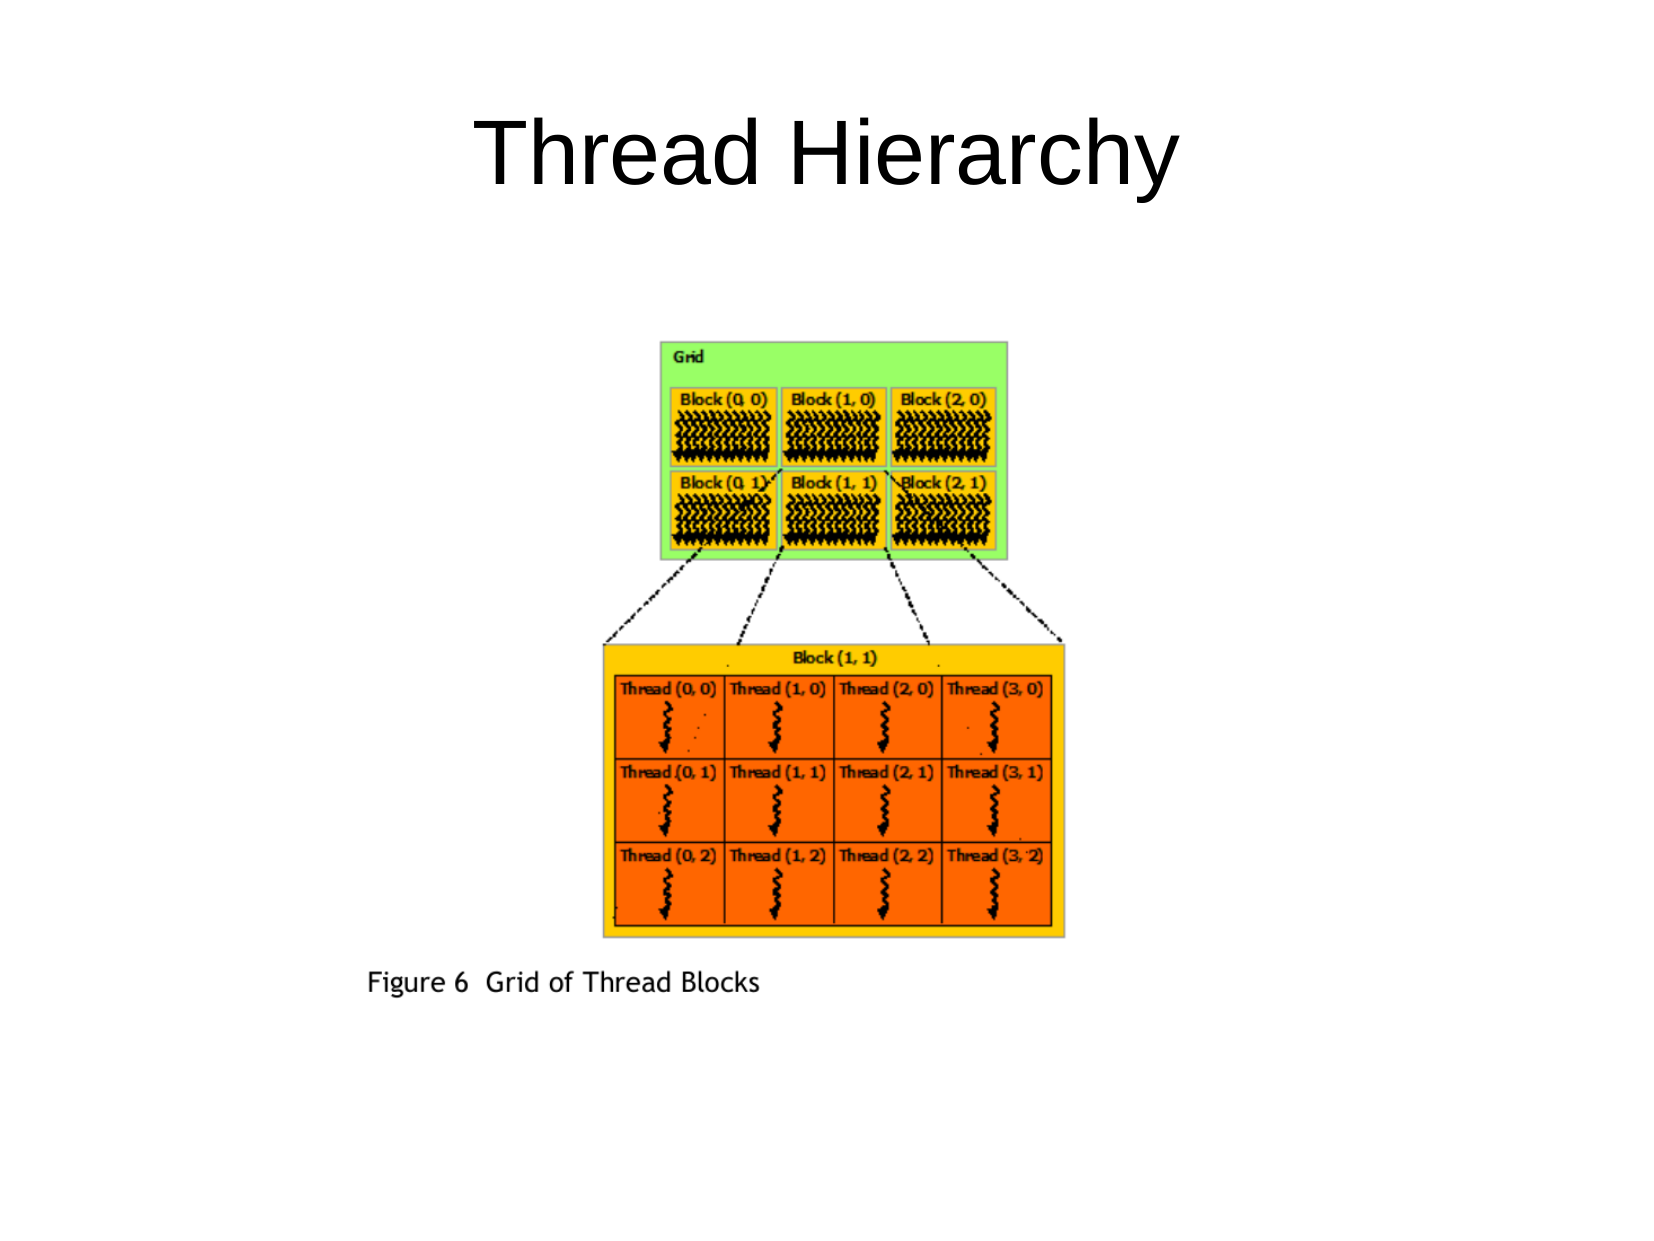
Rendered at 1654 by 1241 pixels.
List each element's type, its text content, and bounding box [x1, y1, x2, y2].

picture [294, 290, 1326, 1010]
title Thread Hierarchy [82, 49, 1571, 257]
